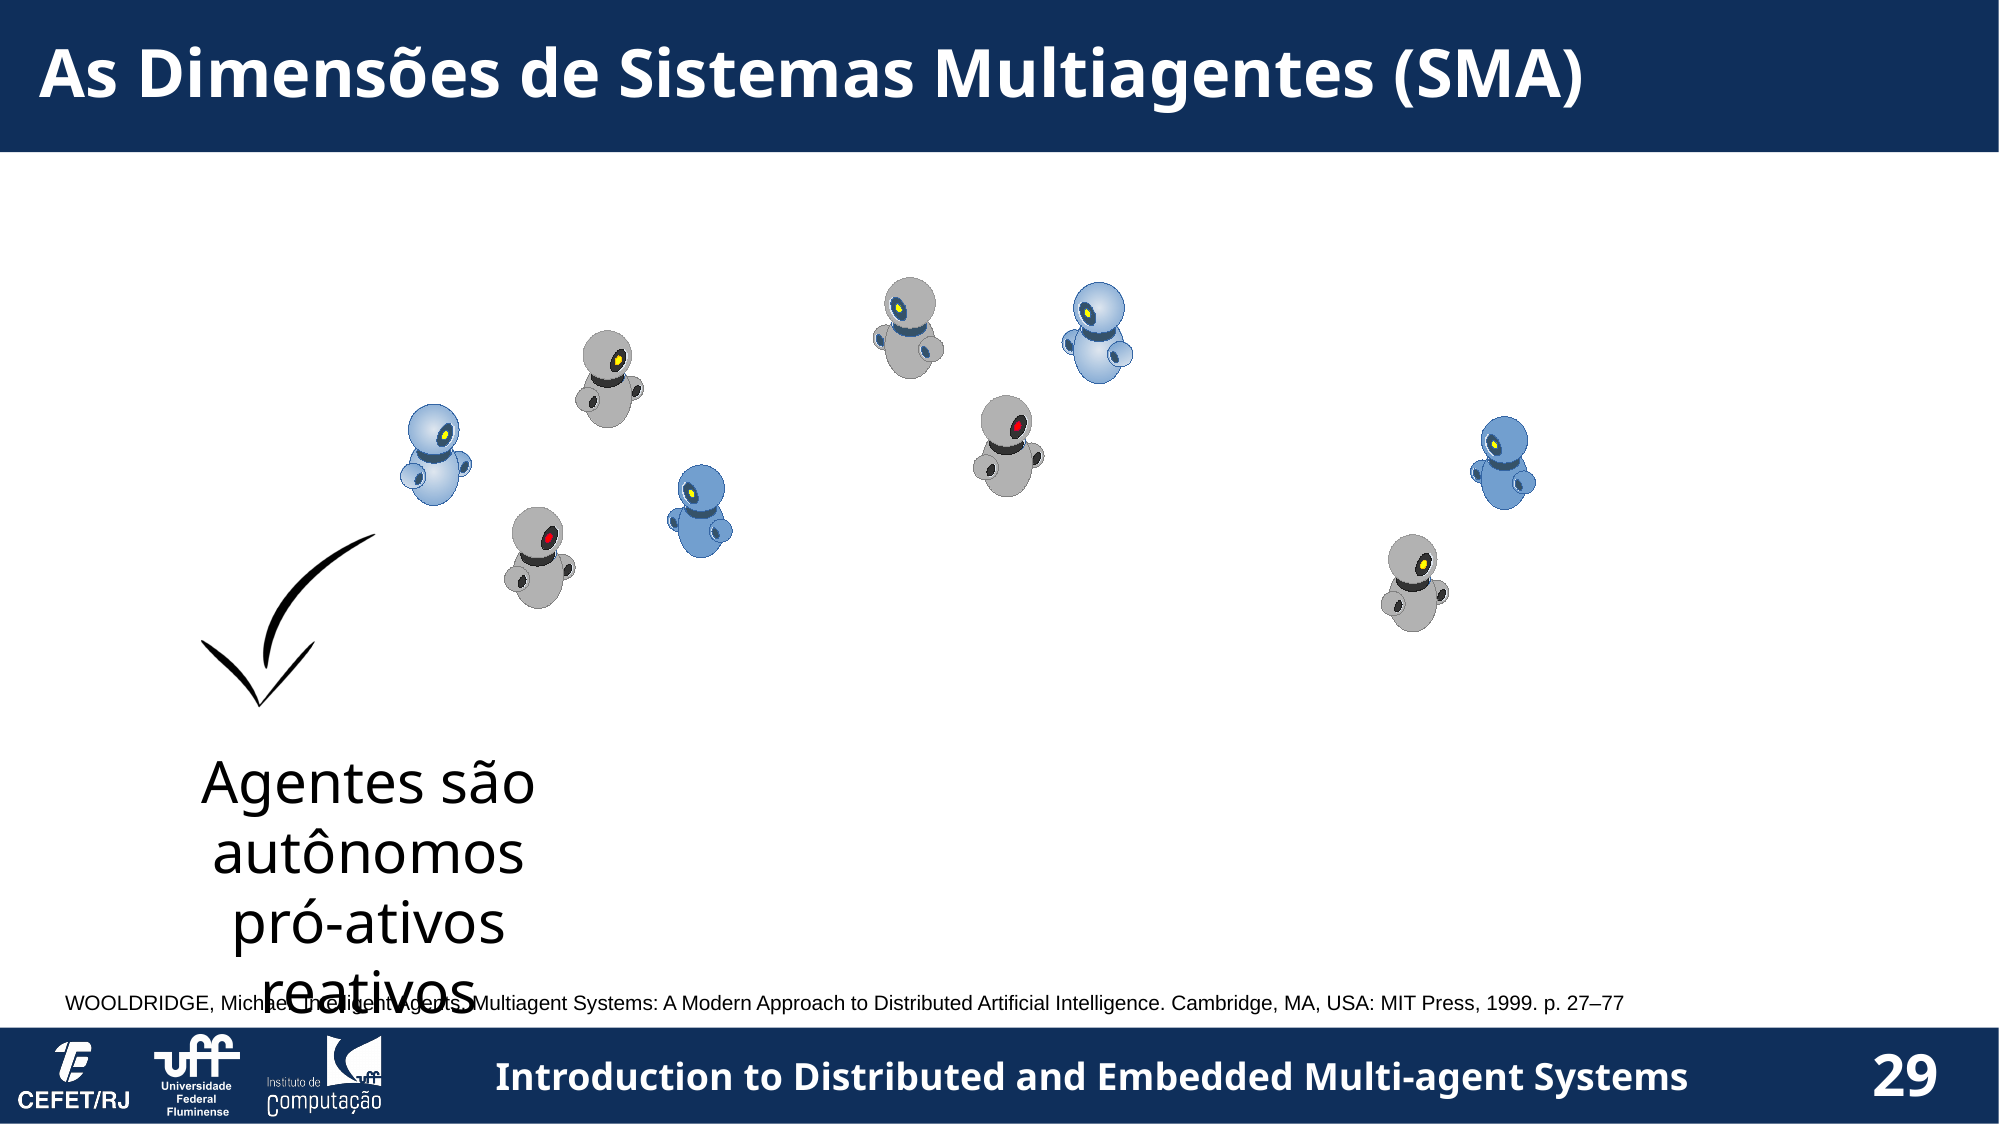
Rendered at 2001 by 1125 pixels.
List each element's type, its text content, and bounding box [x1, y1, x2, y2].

text_box WOOLDRIDGE, Michael. Intelligent Agents. Multiagent Systems: A Modern Approach to Distributed Artificial Intelligence. Cambridge, MA, USA: MIT Press, 1999. p. 27–77 [709, 982, 1969, 1023]
text_box [400, 404, 472, 506]
text_box [1470, 416, 1536, 510]
text_box [1381, 534, 1449, 632]
text_box [667, 464, 733, 558]
text_box Agentes são autônomos pró-ativos reativos [29, 738, 709, 1033]
text_box [873, 277, 944, 379]
text_box [575, 330, 644, 428]
text_box [973, 395, 1045, 497]
picture [153, 1033, 241, 1121]
text_box As Dimensões de Sistemas Multiagentes (SMA) [25, 23, 1999, 119]
picture [186, 485, 377, 715]
text_box [1061, 282, 1133, 384]
text_box [504, 507, 576, 609]
picture [265, 1033, 383, 1117]
picture [18, 1021, 129, 1125]
